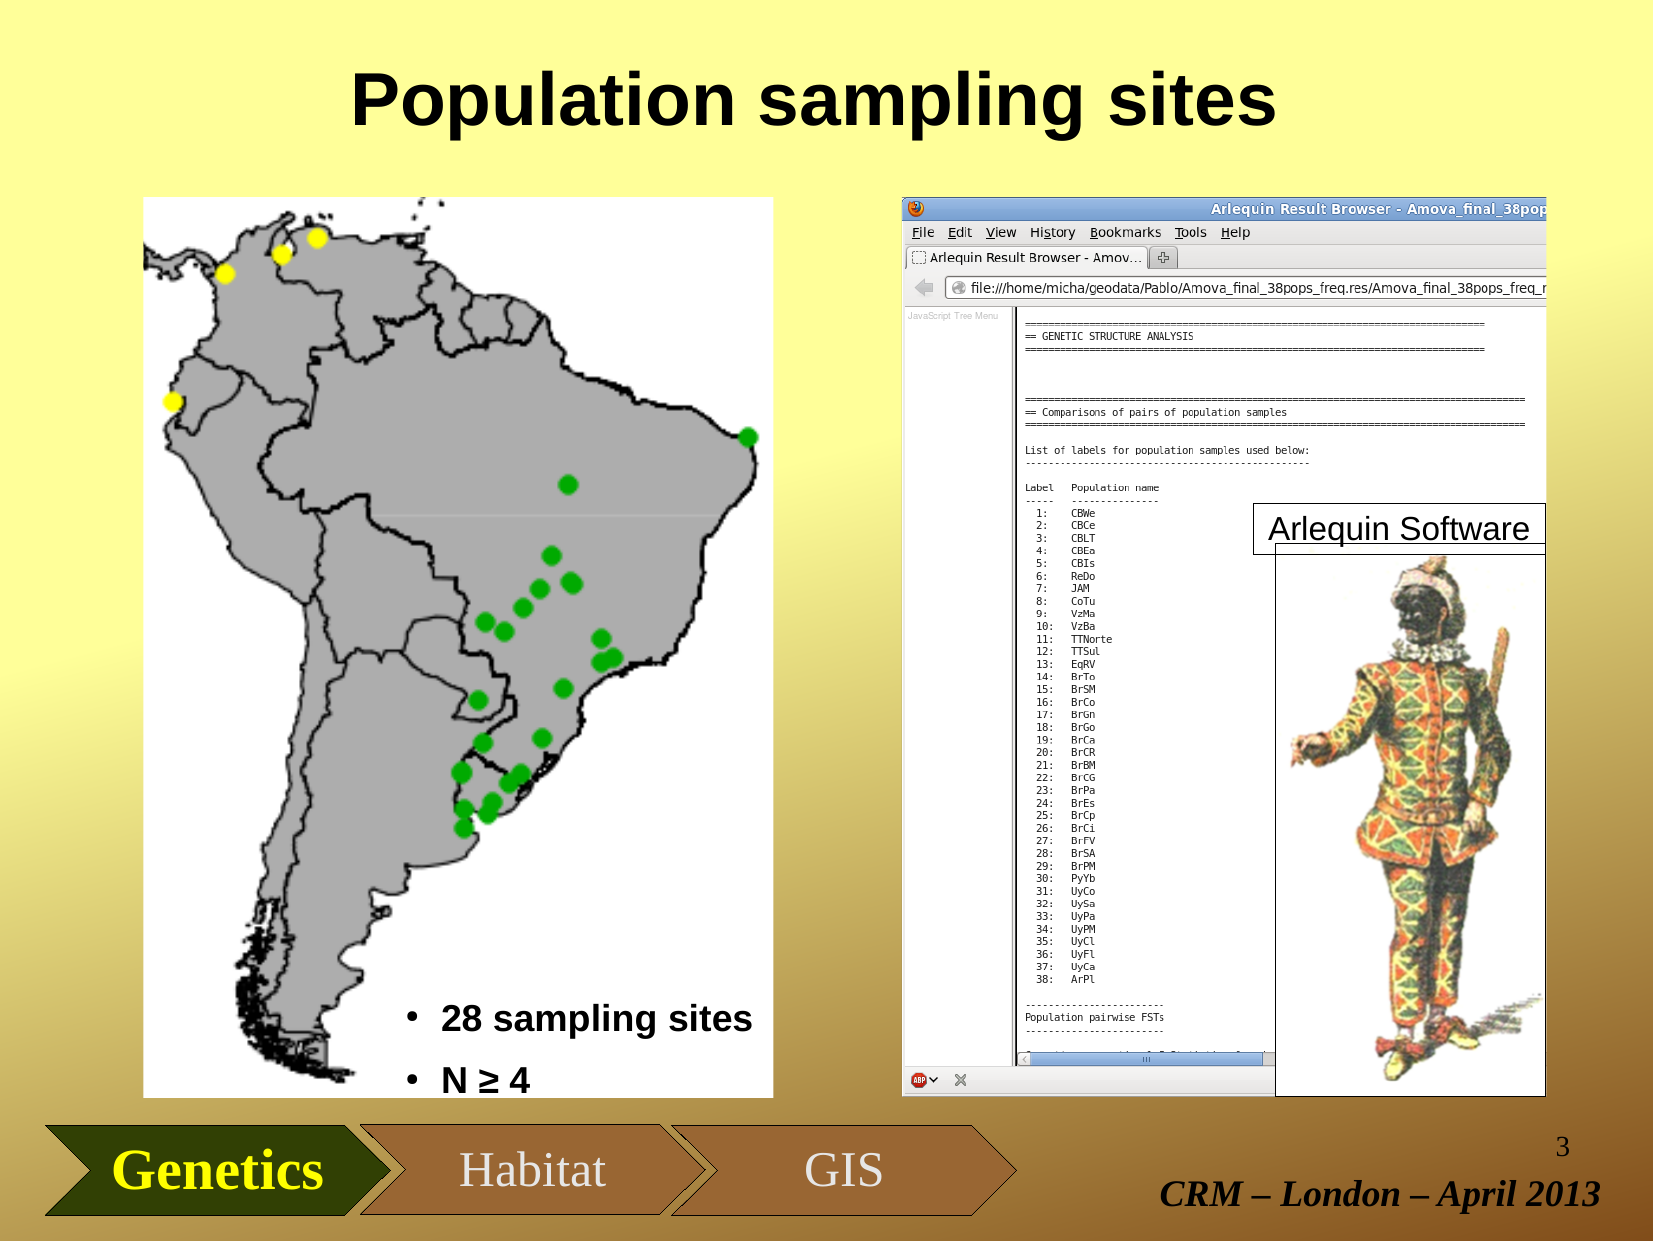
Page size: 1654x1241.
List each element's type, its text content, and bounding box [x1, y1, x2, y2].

title Population sampling sites [60, 49, 1591, 151]
text_box 28 sampling sites N ≥ 4 [390, 968, 769, 1089]
picture [901, 197, 1547, 1097]
text_box Arlequin Software [1253, 503, 1546, 555]
picture [143, 197, 774, 1098]
